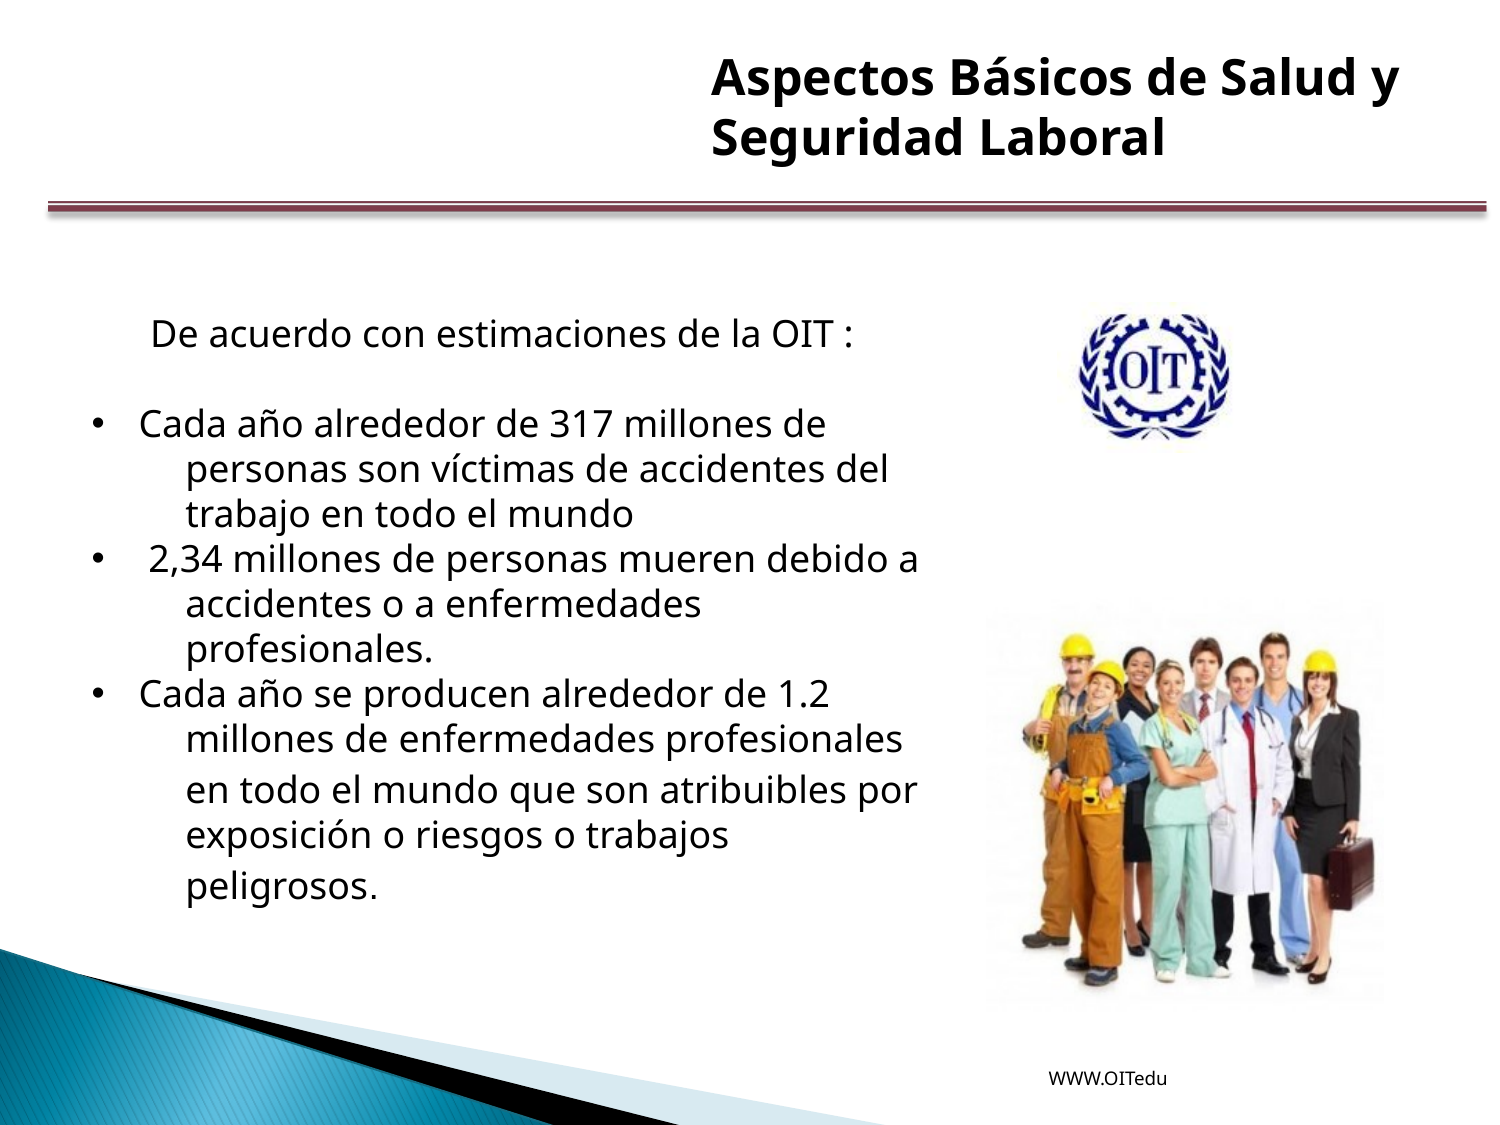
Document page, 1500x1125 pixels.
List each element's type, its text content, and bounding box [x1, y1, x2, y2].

text_box WWW.OITedu [1033, 1058, 1186, 1097]
text_box Aspectos Básicos de Salud y Seguridad Laboral [696, 37, 1418, 174]
picture [1057, 302, 1262, 453]
picture [39, 198, 1500, 227]
text_box De acuerdo con estimaciones de la OIT : Cada año alrededor de 317 millones de personas son víctimas de accidentes del trabajo en todo el mundo 2,34 millones de personas mueren debido a accidentes o a enfermedades profesionales. Cada año se producen alrededor de 1.2 millones de enfermedades profesionales en todo el mundo que son atribuibles por exposición o riesgos o trabajos peligrosos. [77, 303, 945, 1050]
picture [986, 597, 1384, 1012]
